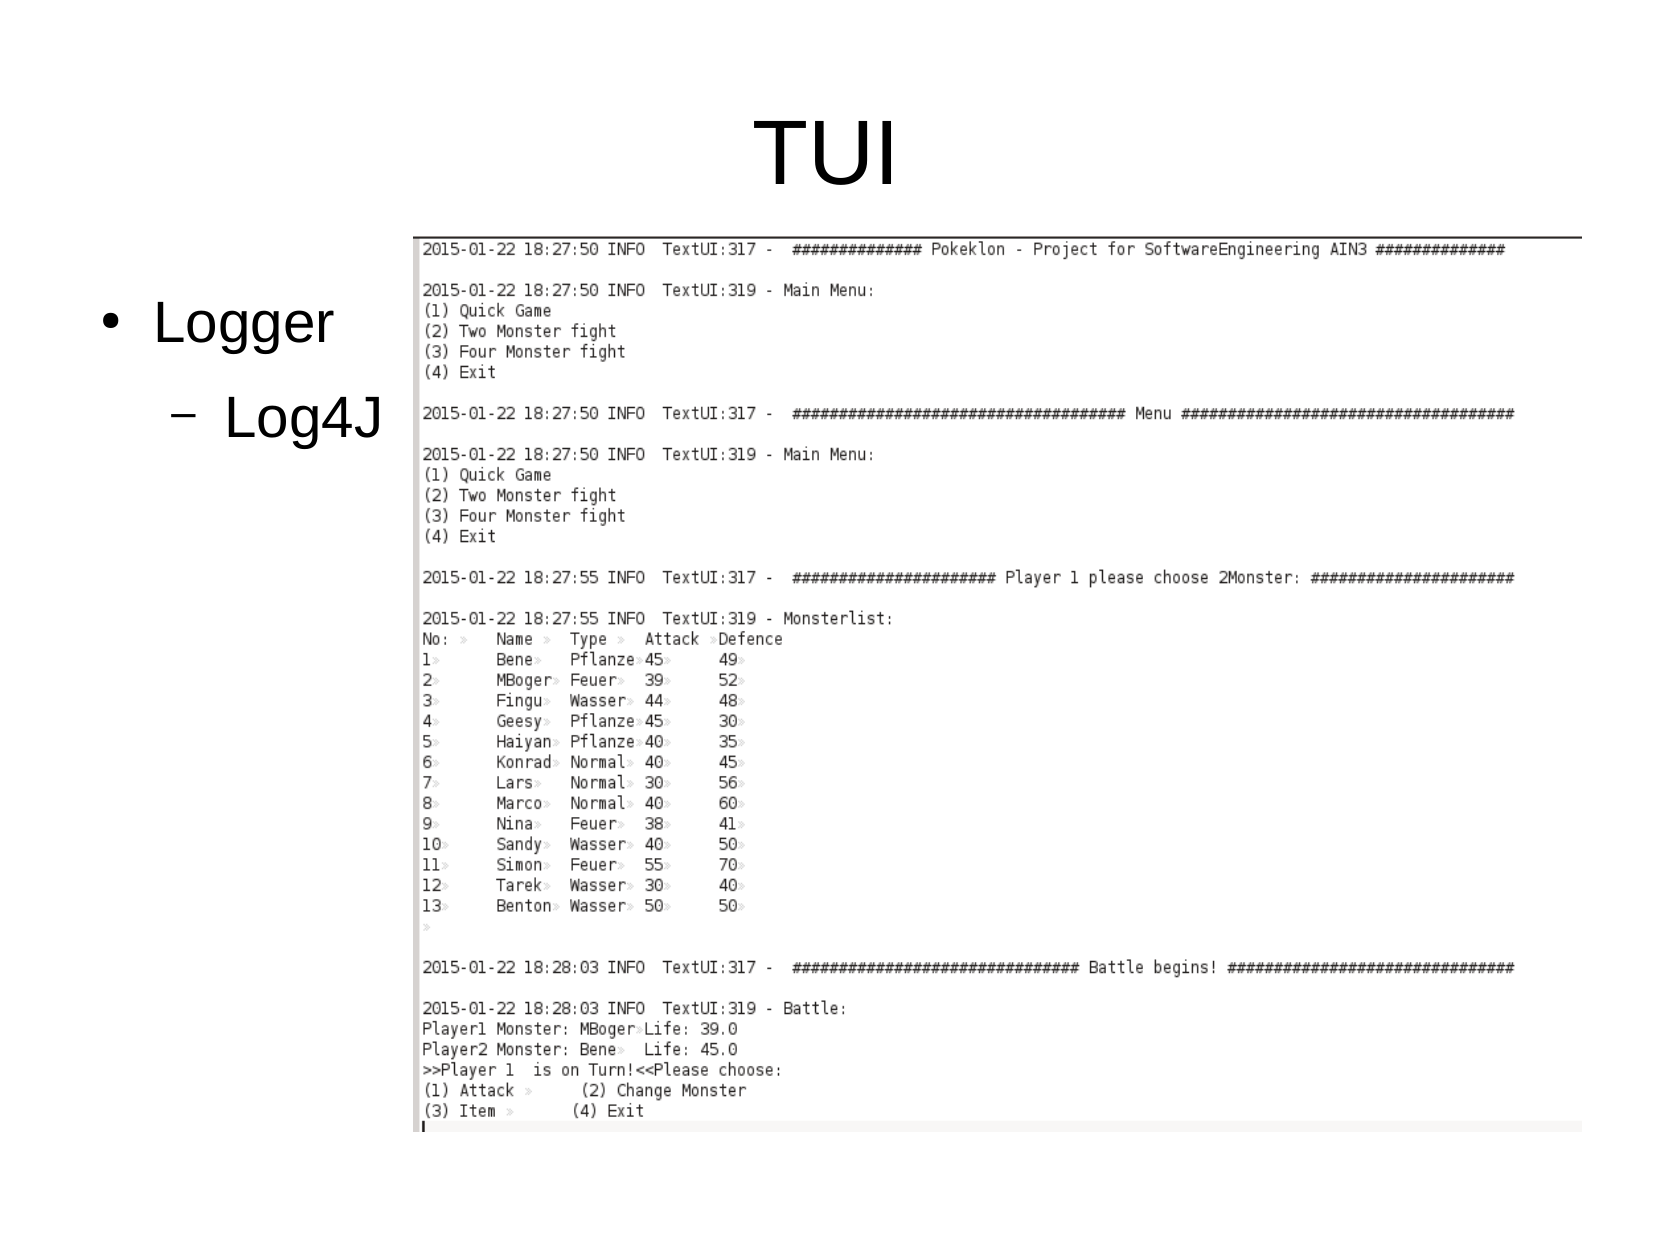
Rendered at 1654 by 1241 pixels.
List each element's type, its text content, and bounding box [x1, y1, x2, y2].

picture [413, 236, 1582, 1132]
list Logger Log4J [82, 290, 413, 1010]
title TUI [82, 49, 1571, 257]
